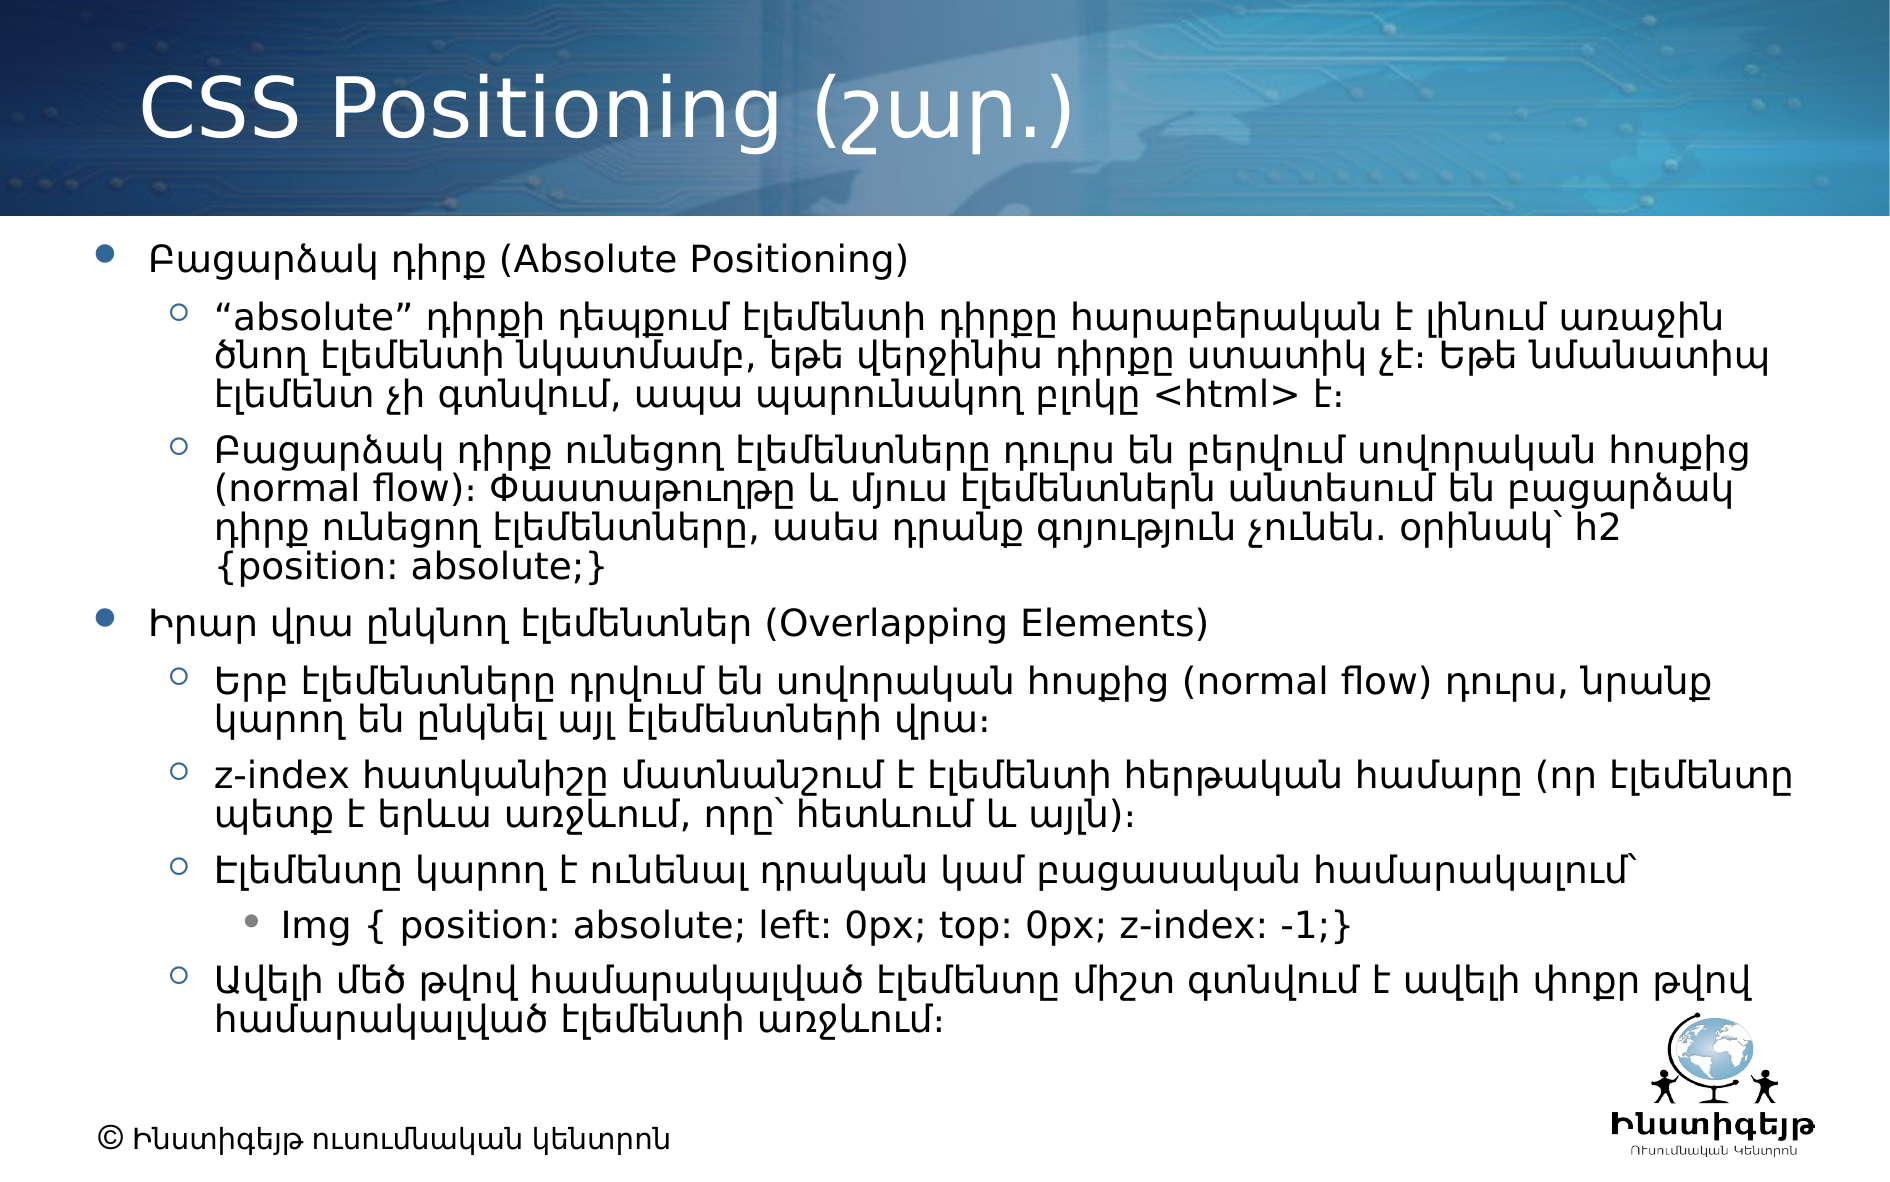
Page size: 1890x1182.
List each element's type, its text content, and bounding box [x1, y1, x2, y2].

picture [1612, 1012, 1815, 1157]
list Բացարձակ դիրք (Absolute Positioning) “absolute” դիրքի դեպքում էլեմենտի դիրքը հարաբերական է լինում առաջին ծնող էլեմենտի նկատմամբ, եթե վերջինիս դիրքը ստատիկ չէ։ Եթե նմանատիպ էլեմենտ չի գտնվում, ապա պարունակող բլոկը <html> է։ Բացարձակ դիրք ունեցող էլեմենտները դուրս են բերվում սովորական հոսքից (normal flow)։ Փաստաթուղթը և մյուս էլեմենտներն անտեսում են բացարձակ դիրք ունեցող էլեմենտները, ասես դրանք գոյություն չունեն․ օրինակ՝ h2 {position: absolute;} Իրար վրա ընկնող էլեմենտներ (Overlapping Elements) Երբ էլեմենտները դրվում են սովորական հոսքից (normal flow) դուրս, նրանք կարող են ընկնել այլ էլեմենտների վրա։ z-index հատկանիշը մատնանշում է էլեմենտի հերթական համարը (որ էլեմենտը պետք է երևա առջևում, որը՝ հետևում և այլն)։ Էլեմենտը կարող է ունենալ դրական կամ բացասական համարակալում՝ Img { position: absolute; left: 0px; top: 0px; z-index: -1;} Ավելի մեծ թվով համարակալված էլեմենտը միշտ գտնվում է ավելի փոքր թվով համարակալված էլեմենտի առջևում։ [93, 241, 1820, 268]
picture [0, 0, 1890, 216]
